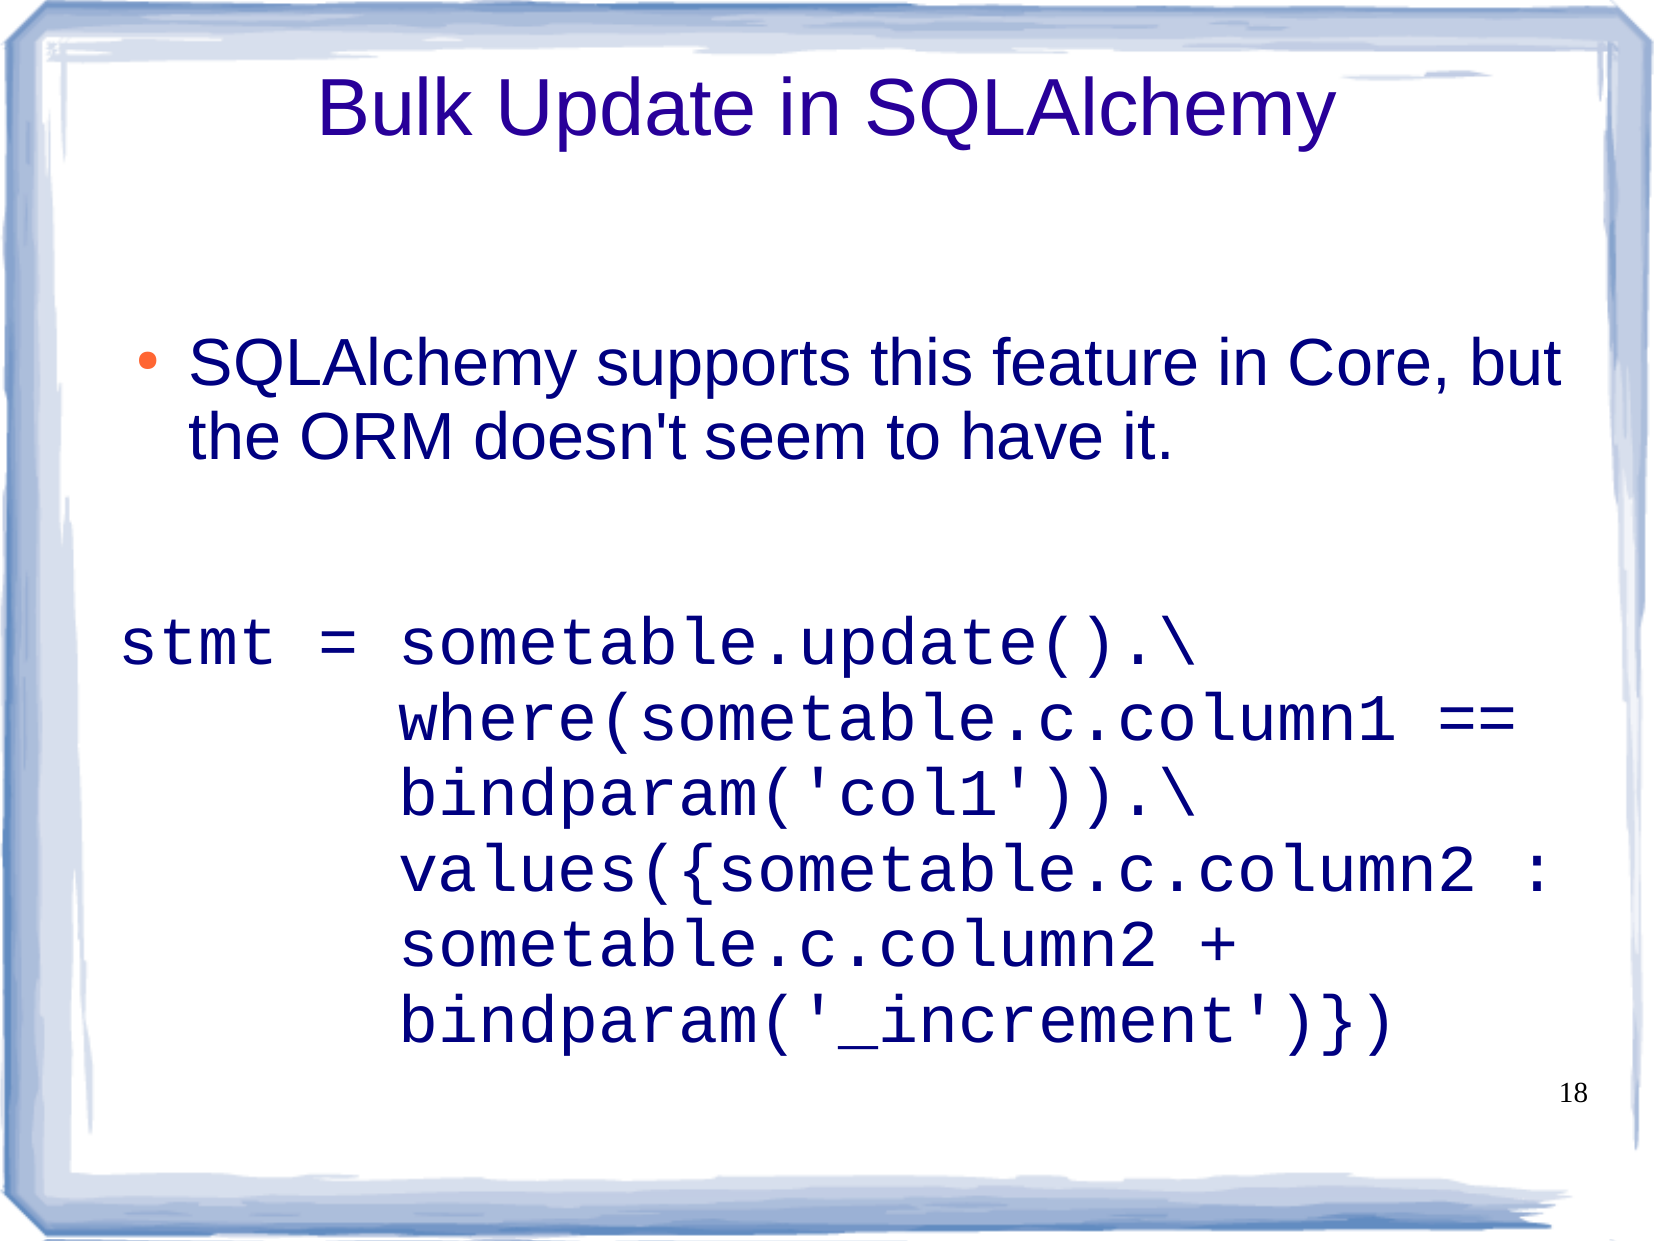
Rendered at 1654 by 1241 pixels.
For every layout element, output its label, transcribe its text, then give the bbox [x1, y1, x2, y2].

list SQLAlchemy supports this feature in Core, but the ORM doesn't seem to have it. stmt = sometable.update().\ where(sometable.c.column1 == bindparam('col1')).\ values({sometable.c.column2 : sometable.c.column2 + bindparam('_increment')}) [118, 324, 1571, 1138]
picture [0, 0, 1654, 1241]
title Bulk Update in SQLAlchemy [82, 49, 1571, 257]
